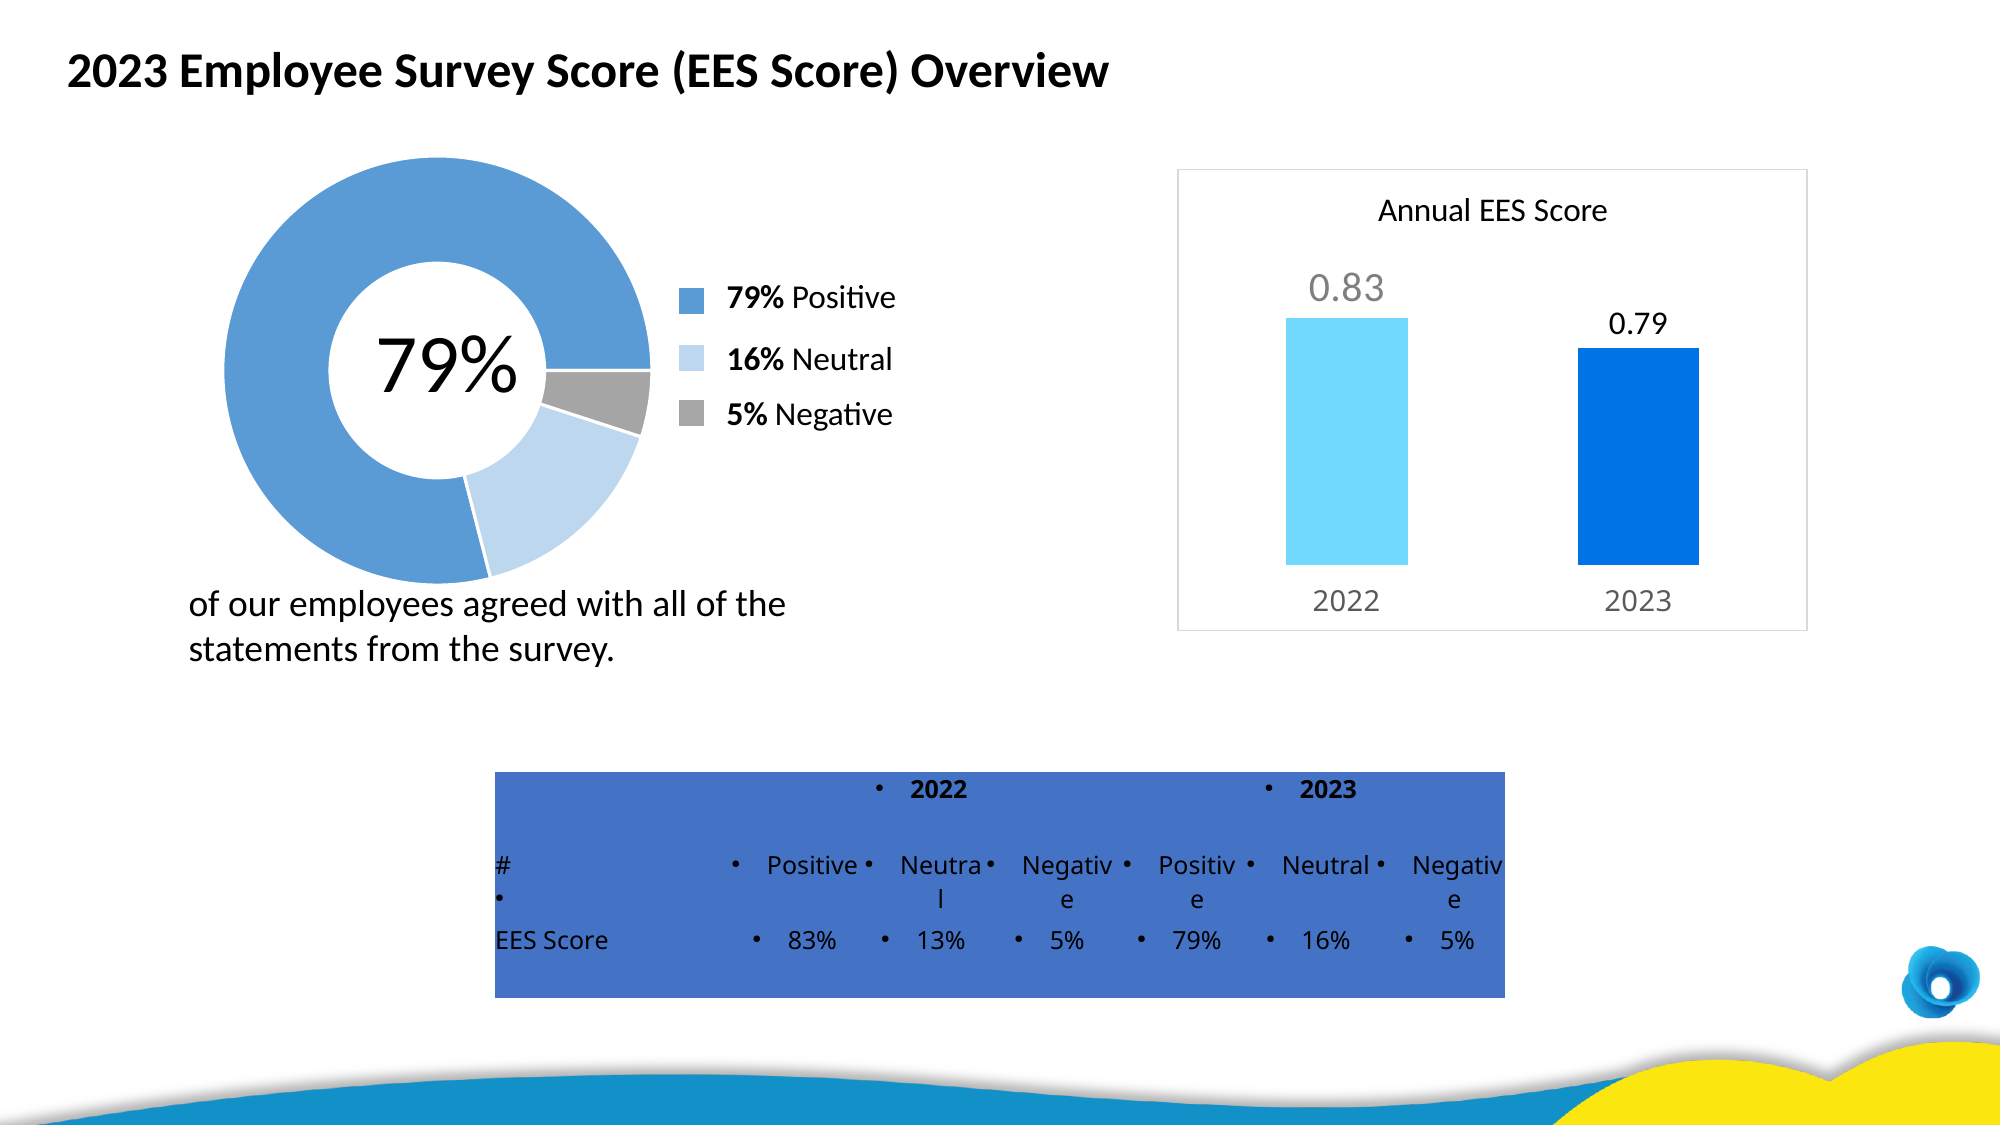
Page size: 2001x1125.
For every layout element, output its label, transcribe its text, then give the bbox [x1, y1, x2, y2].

text_box 79% Positive [711, 267, 943, 323]
table_cell Neutral [864, 848, 982, 923]
table_cell Negative [982, 848, 1117, 923]
table_header 2023 [1117, 772, 1505, 848]
table_cell Positive [725, 848, 864, 923]
table_cell Negative [1375, 848, 1505, 923]
text_box [679, 345, 704, 371]
table_cell 13% [864, 923, 982, 998]
text_box of our employees agreed with all of the statements from the survey. [173, 571, 887, 678]
chart [72, 147, 803, 595]
table_cell 79% [1117, 923, 1242, 998]
table_header 2022 [725, 772, 1117, 848]
chart [1177, 168, 1808, 632]
table_header [495, 772, 725, 848]
table_cell 5% [982, 923, 1117, 998]
table_cell Positive [1117, 848, 1242, 923]
table_cell EES Score [495, 923, 725, 998]
text_box [679, 288, 704, 314]
table_cell 16% [1242, 923, 1375, 998]
text_box 2023 Employee Survey Score (EES Score) Overview [51, 29, 1786, 106]
table_cell Neutral [1242, 848, 1375, 923]
text_box [679, 400, 704, 426]
table_cell 83% [725, 923, 864, 998]
text_box 16% Neutral [711, 329, 943, 385]
table_cell # [495, 848, 725, 923]
text_box 5% Negative [711, 385, 943, 441]
table_cell 5% [1375, 923, 1505, 998]
